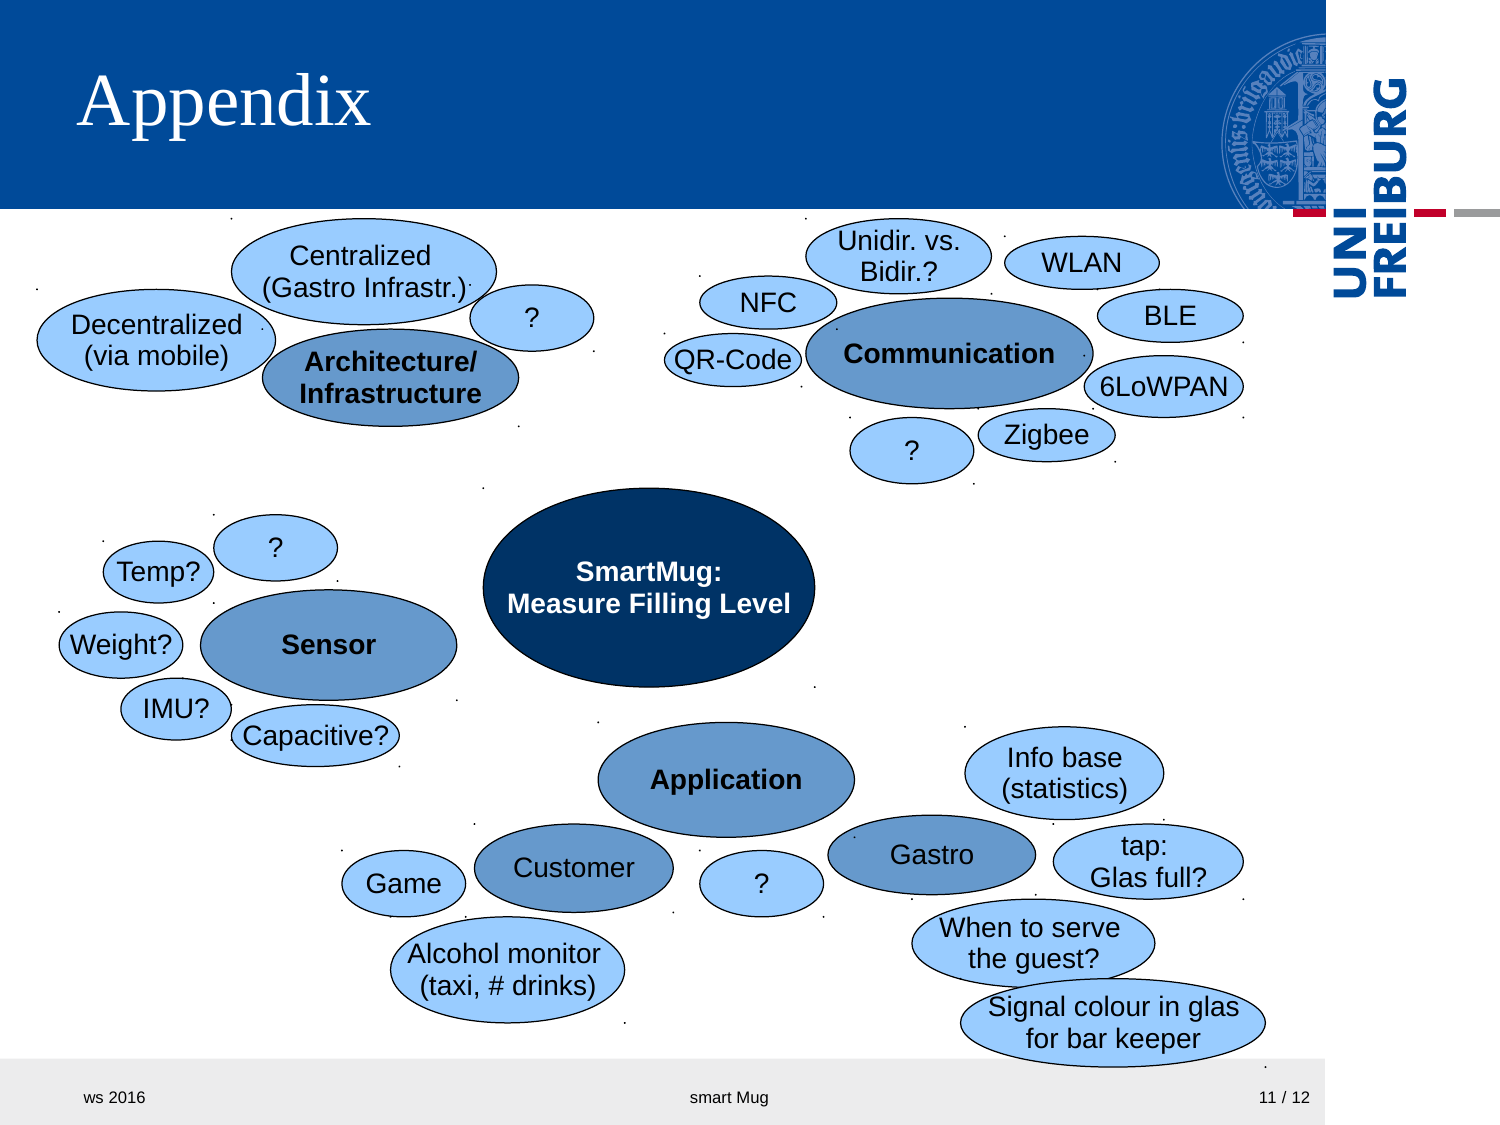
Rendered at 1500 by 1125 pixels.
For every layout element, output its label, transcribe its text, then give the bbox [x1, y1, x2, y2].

title Appendix [76, 50, 1235, 164]
picture [0, 164, 1297, 1095]
